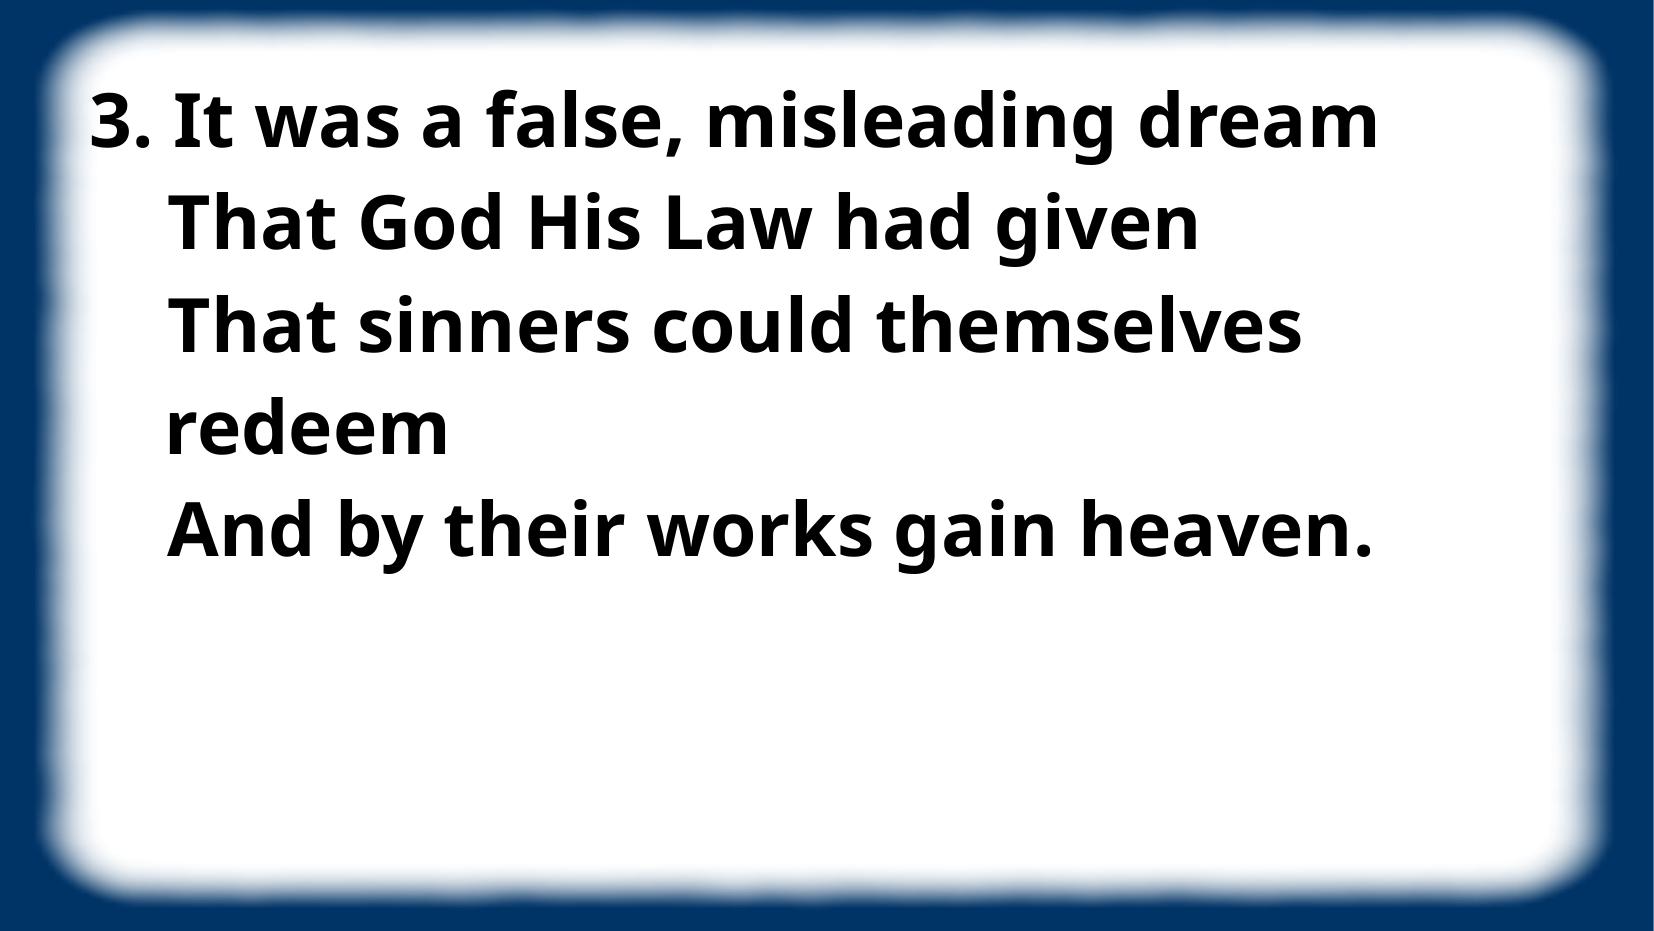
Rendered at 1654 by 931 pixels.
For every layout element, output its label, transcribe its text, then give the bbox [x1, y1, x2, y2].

text_box 3. It was a false, misleading dream That God His Law had given That sinners could themselves redeem And by their works gain heaven. [75, 60, 1576, 475]
picture [0, 0, 1654, 931]
